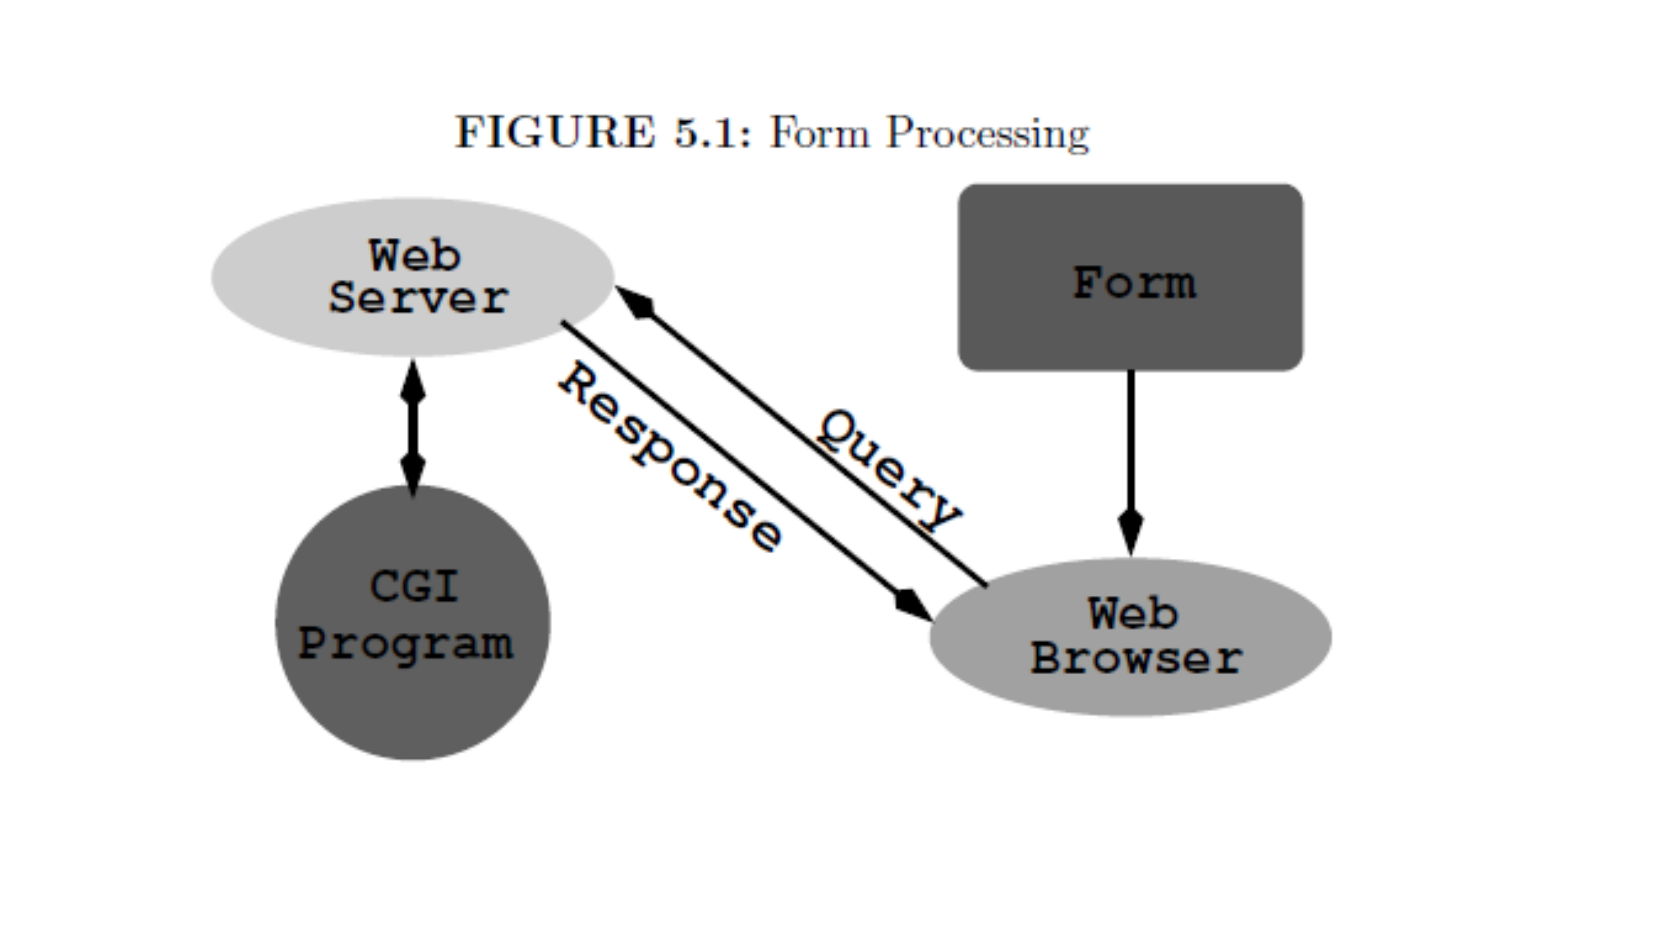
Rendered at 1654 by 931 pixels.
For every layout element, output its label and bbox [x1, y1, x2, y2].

picture [64, 74, 1473, 796]
